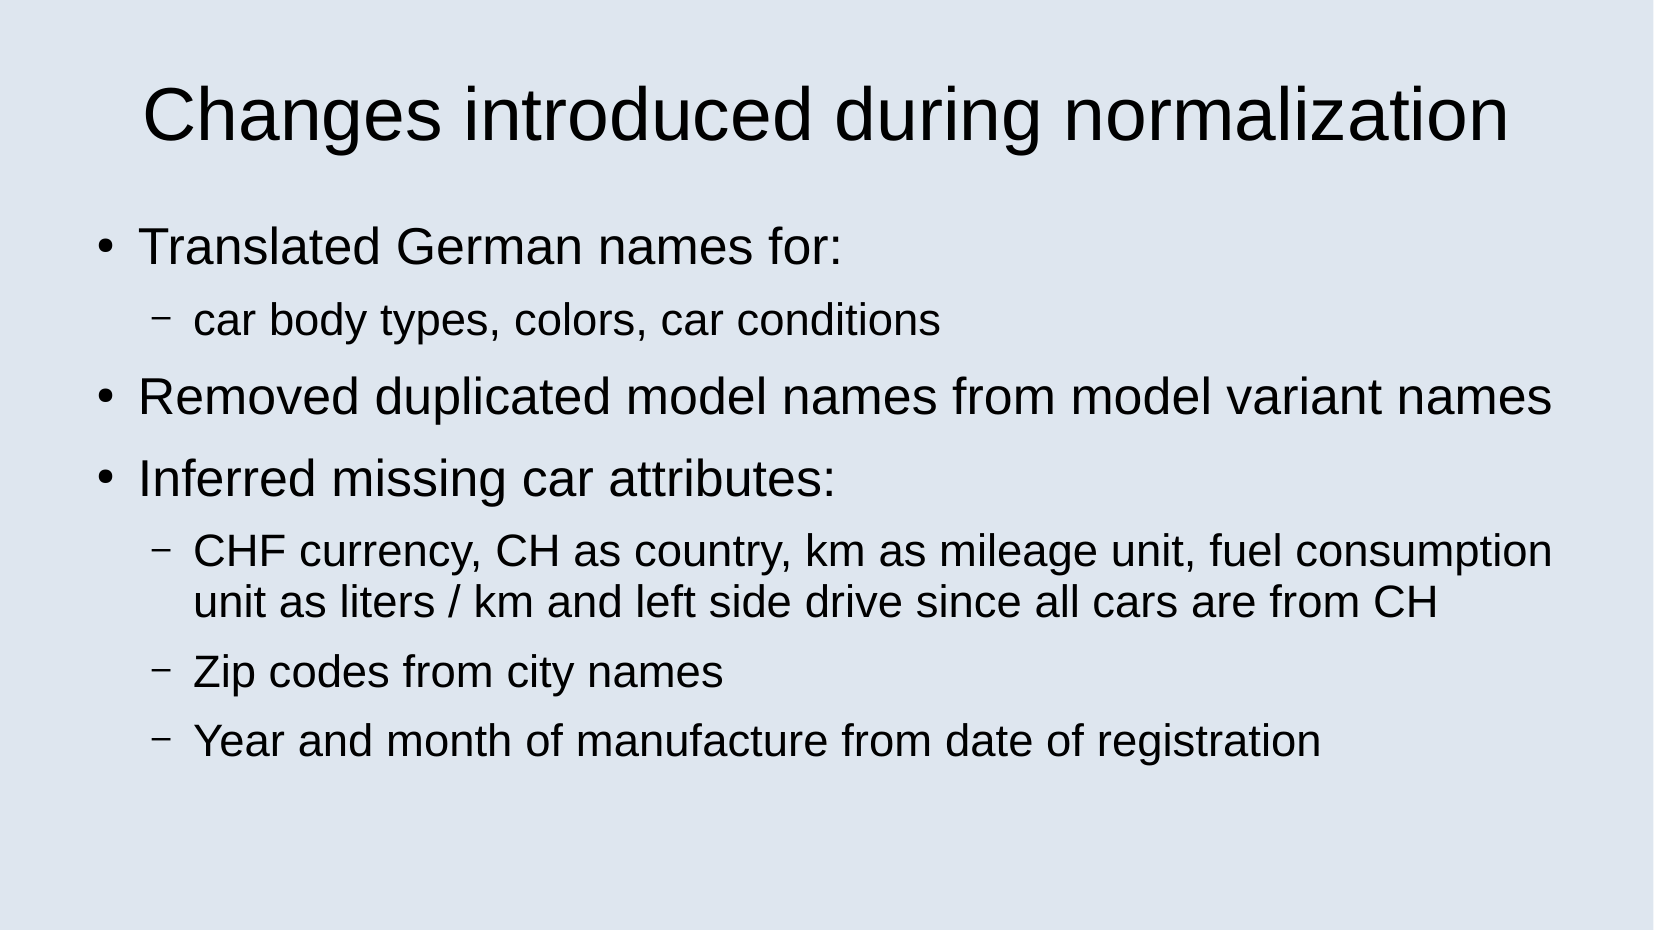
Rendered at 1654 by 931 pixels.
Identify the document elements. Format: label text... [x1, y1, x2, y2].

list Translated German names for: car body types, colors, car conditions Removed duplicated model names from model variant names Inferred missing car attributes: CHF currency, CH as country, km as mileage unit, fuel consumption unit as liters / km and left side drive since all cars are from CH Zip codes from city names Year and month of manufacture from date of registration [82, 217, 1571, 863]
title Changes introduced during normalization [82, 37, 1571, 193]
